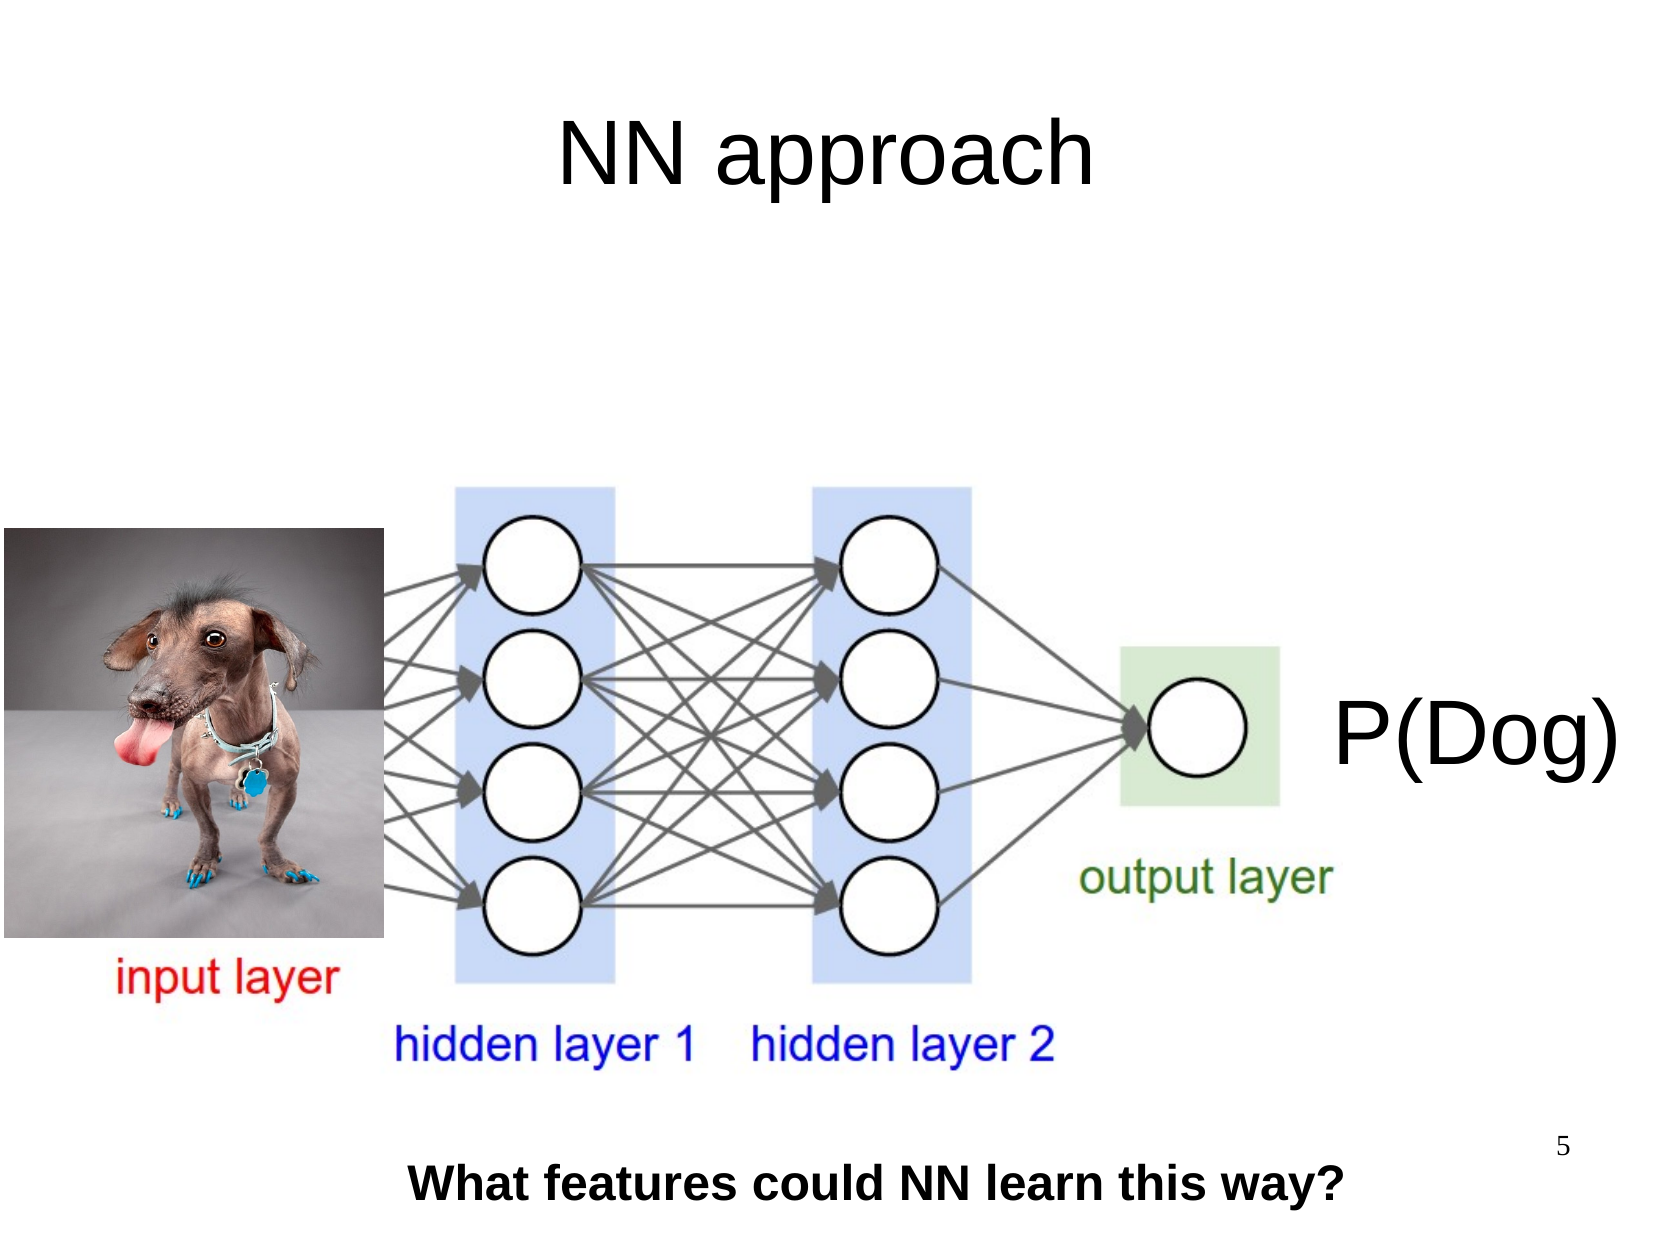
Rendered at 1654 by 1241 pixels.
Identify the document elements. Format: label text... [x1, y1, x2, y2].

title NN approach [82, 49, 1571, 257]
picture [4, 473, 1343, 1080]
text_box What features could NN learn this way? [108, 1125, 1576, 1241]
text_box P(Dog) [1202, 681, 1654, 784]
